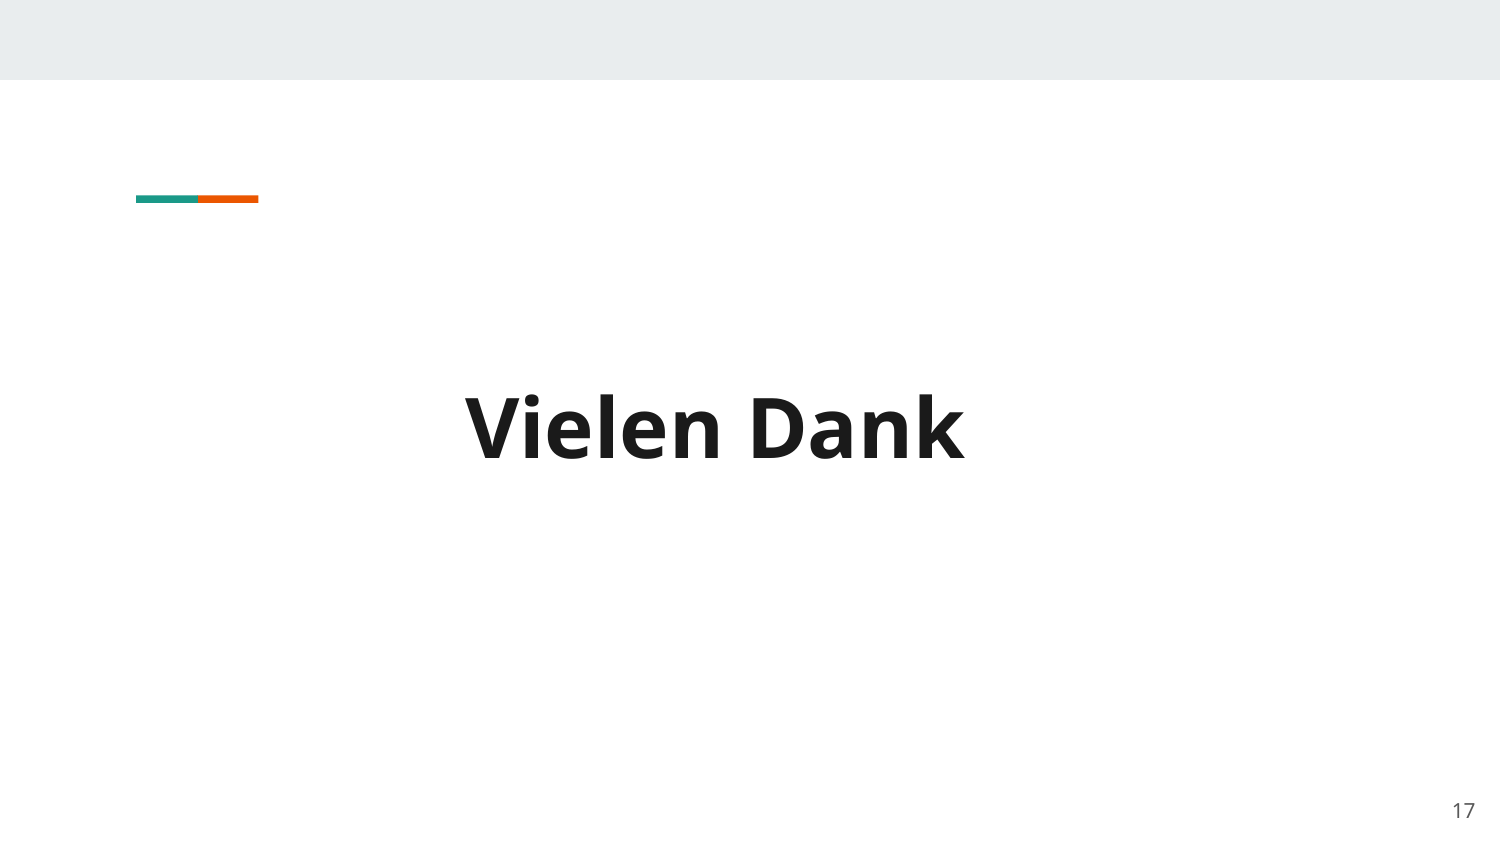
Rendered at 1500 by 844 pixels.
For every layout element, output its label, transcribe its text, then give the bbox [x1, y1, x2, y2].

title Vielen Dank [450, 360, 1047, 507]
slide_number <number> [1400, 779, 1491, 844]
